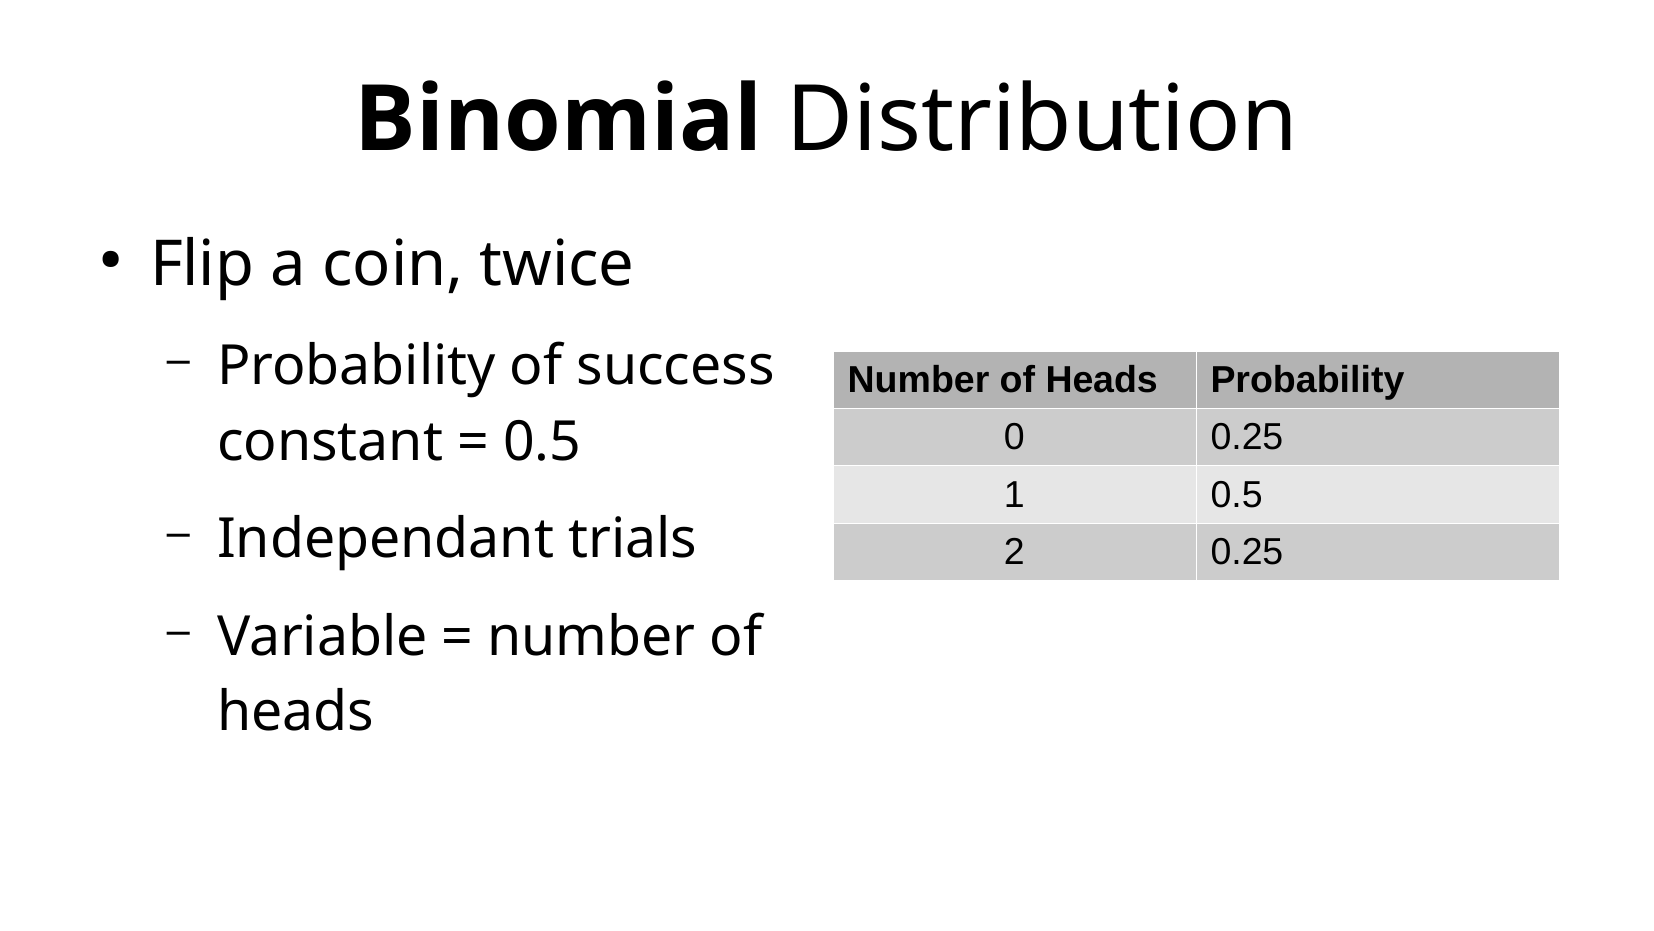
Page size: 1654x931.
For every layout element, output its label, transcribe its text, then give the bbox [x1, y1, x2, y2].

table_header Probability [1197, 352, 1559, 408]
title Binomial Distribution [82, 37, 1571, 193]
table_cell 0.25 [1197, 524, 1559, 580]
table_cell 1 [834, 466, 1196, 523]
table_header Number of Heads [834, 352, 1196, 408]
table_cell 0.25 [1197, 409, 1559, 465]
table_cell 0.5 [1197, 466, 1559, 523]
table_cell 2 [834, 524, 1196, 580]
list Flip a coin, twice Probability of success constant = 0.5 Independant trials Variable = number of heads [82, 217, 809, 758]
table_cell 0 [834, 409, 1196, 465]
